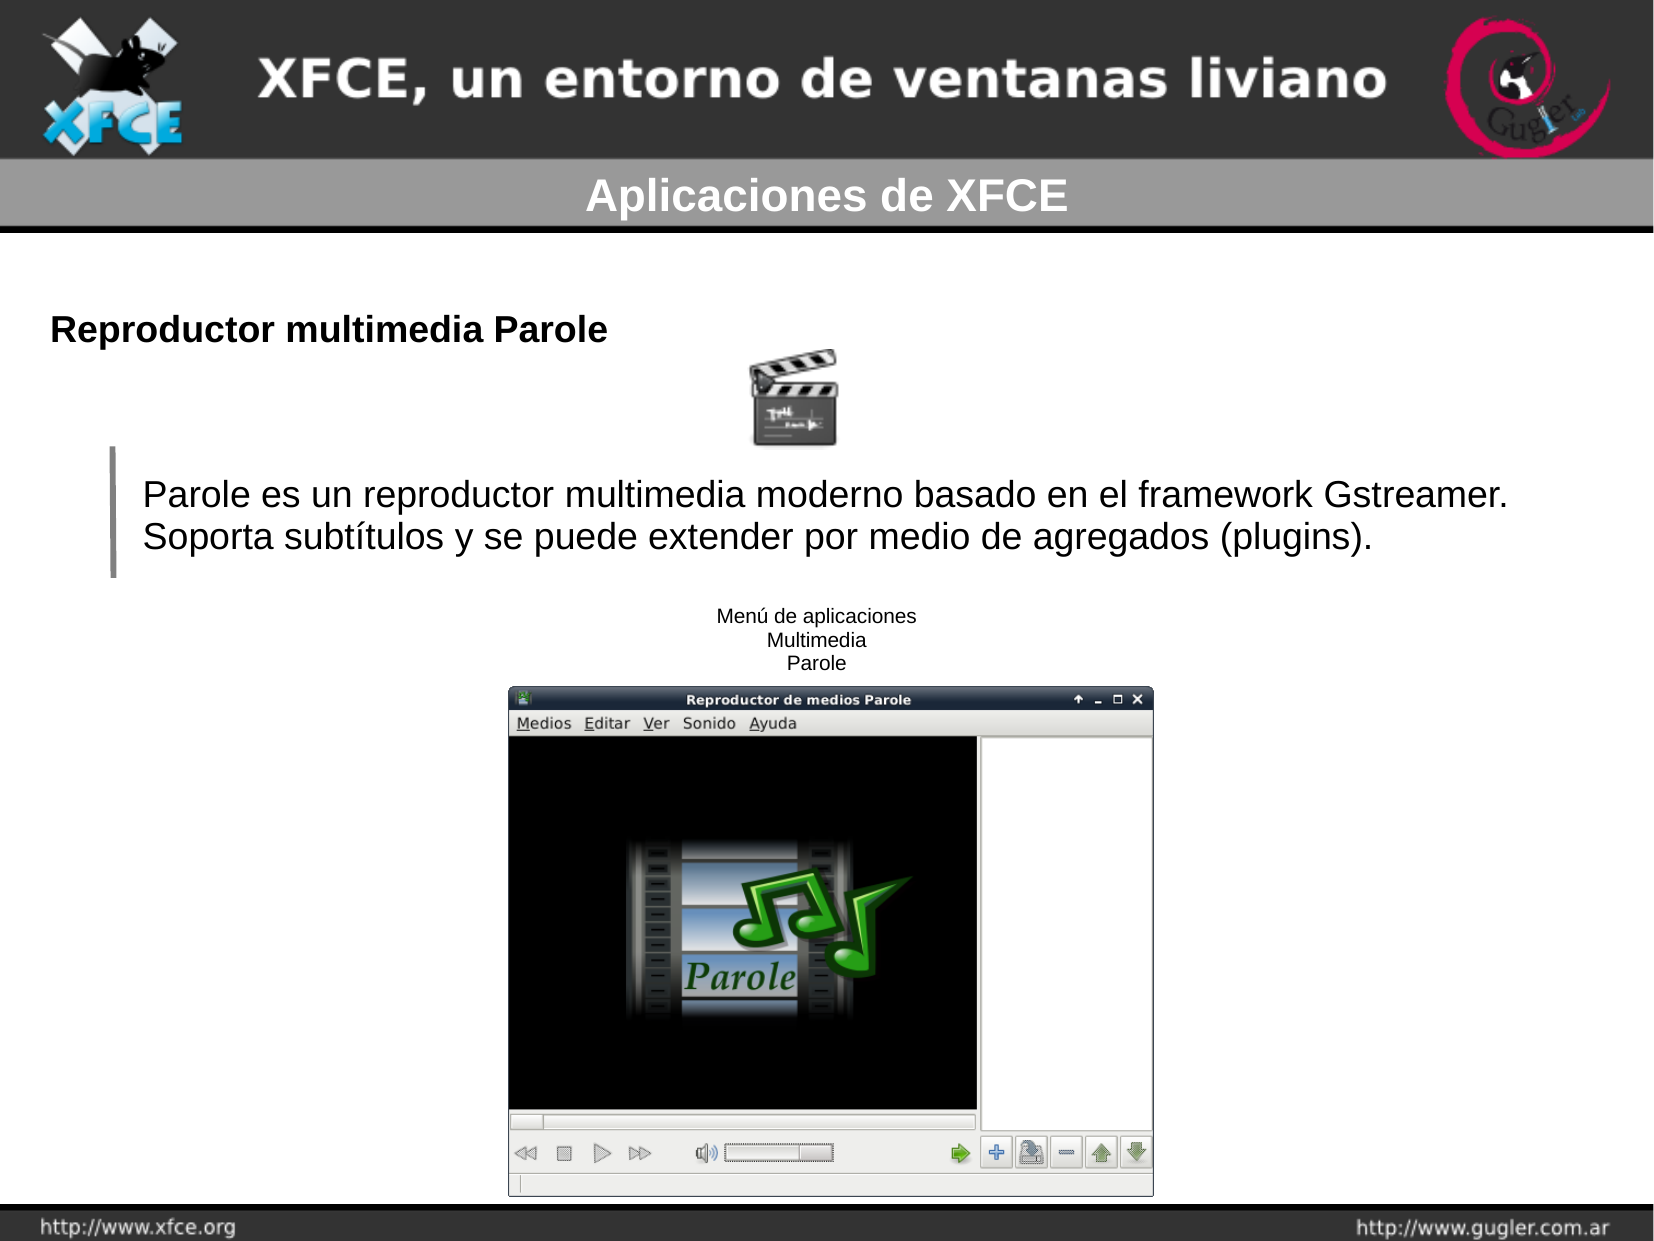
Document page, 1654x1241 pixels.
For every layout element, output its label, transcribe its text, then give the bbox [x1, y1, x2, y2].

text_box Aplicaciones de XFCE [0, 162, 1654, 229]
picture [744, 359, 845, 450]
text_box Parole es un reproductor multimedia moderno basado en el framework Gstreamer. Soporta subtítulos y se puede extender por medio de agregados (plugins). [127, 466, 1613, 566]
picture [0, 0, 1654, 162]
picture [508, 686, 1154, 1197]
picture [0, 229, 1654, 234]
text_box Reproductor multimedia Parole [35, 301, 1630, 359]
picture [0, 1204, 1654, 1241]
text_box Menú de aplicaciones Multimedia Parole [584, 597, 1050, 683]
